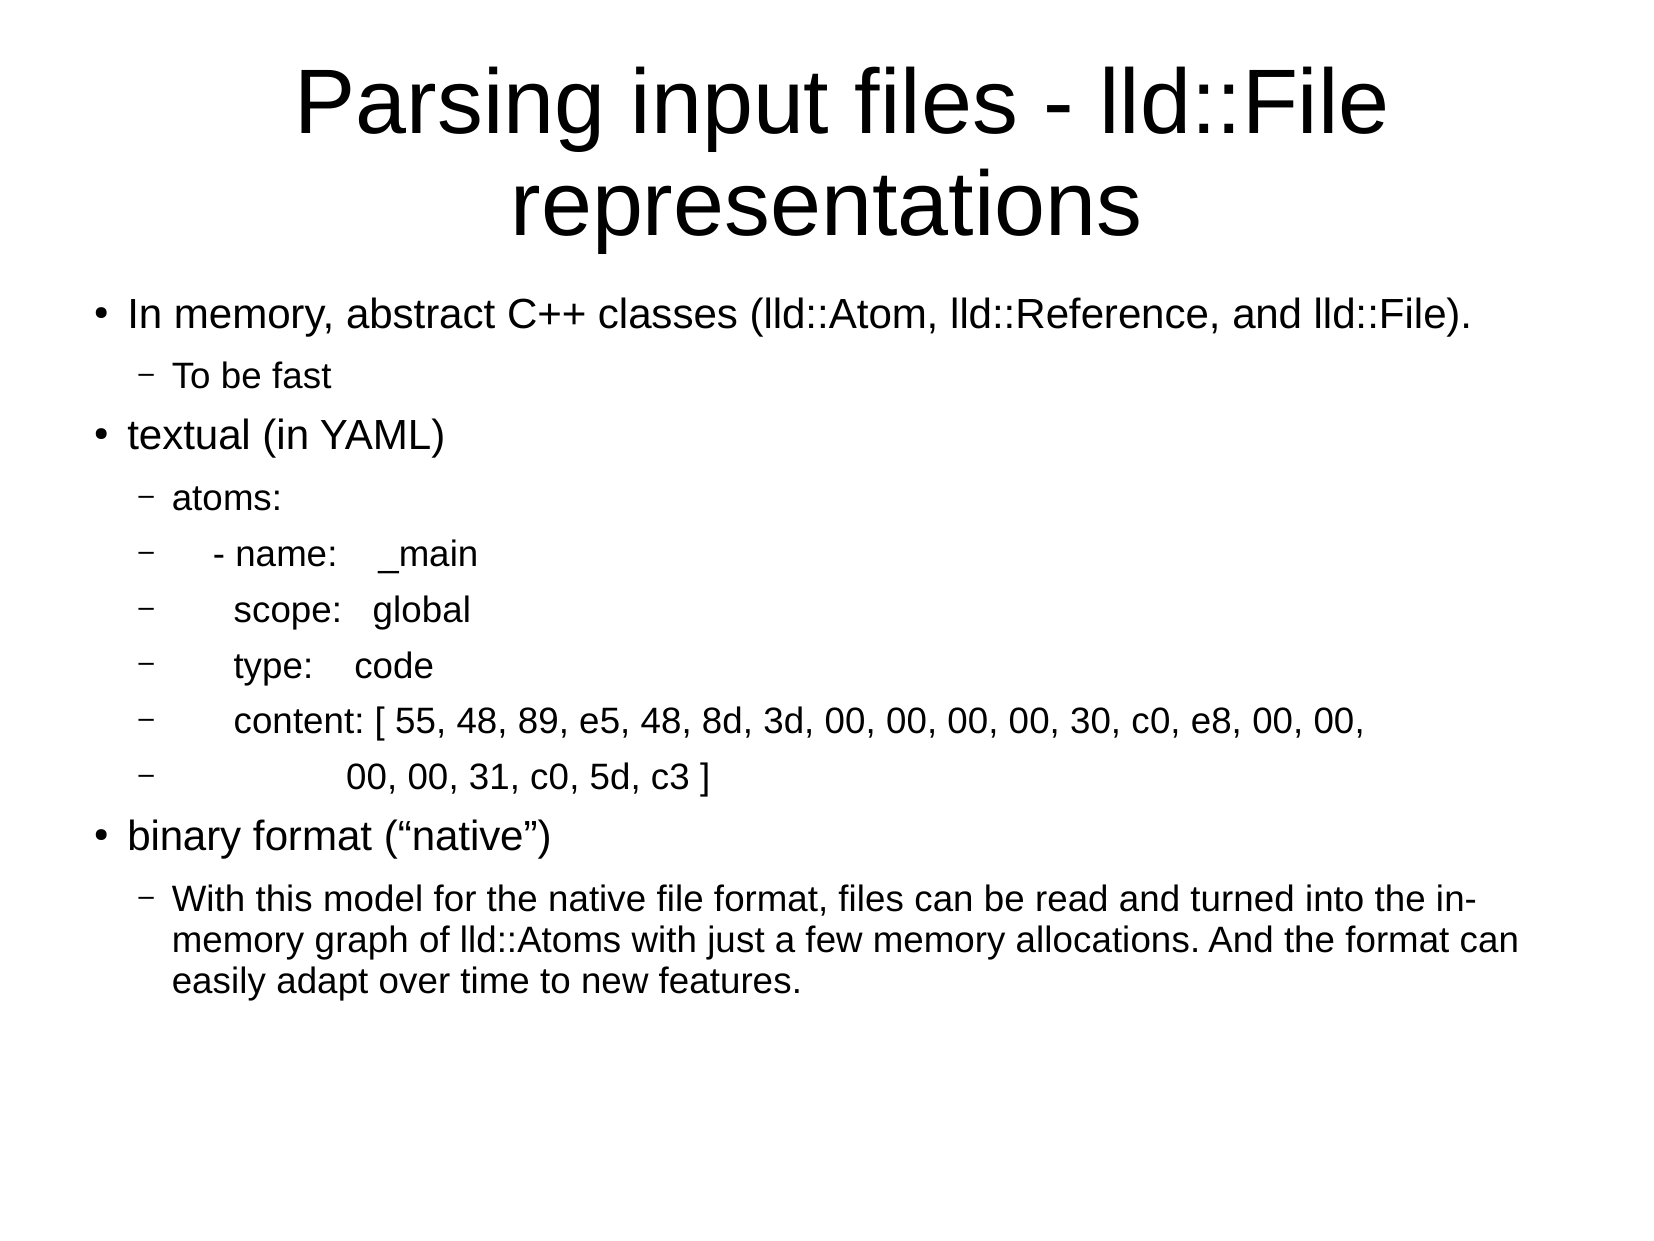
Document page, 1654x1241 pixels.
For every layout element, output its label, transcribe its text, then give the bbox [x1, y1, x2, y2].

list In memory, abstract C++ classes (lld::Atom, lld::Reference, and lld::File). To be fast textual (in YAML) atoms: - name: _main scope: global type: code content: [ 55, 48, 89, e5, 48, 8d, 3d, 00, 00, 00, 00, 30, c0, e8, 00, 00, 00, 00, 31, c0, 5d, c3 ] binary format (“native”) With this model for the native file format, files can be read and turned into the in-memory graph of lld::Atoms with just a few memory allocations. And the format can easily adapt over time to new features. [82, 290, 1538, 1010]
title Parsing input files - lld::File representations [82, 49, 1571, 257]
